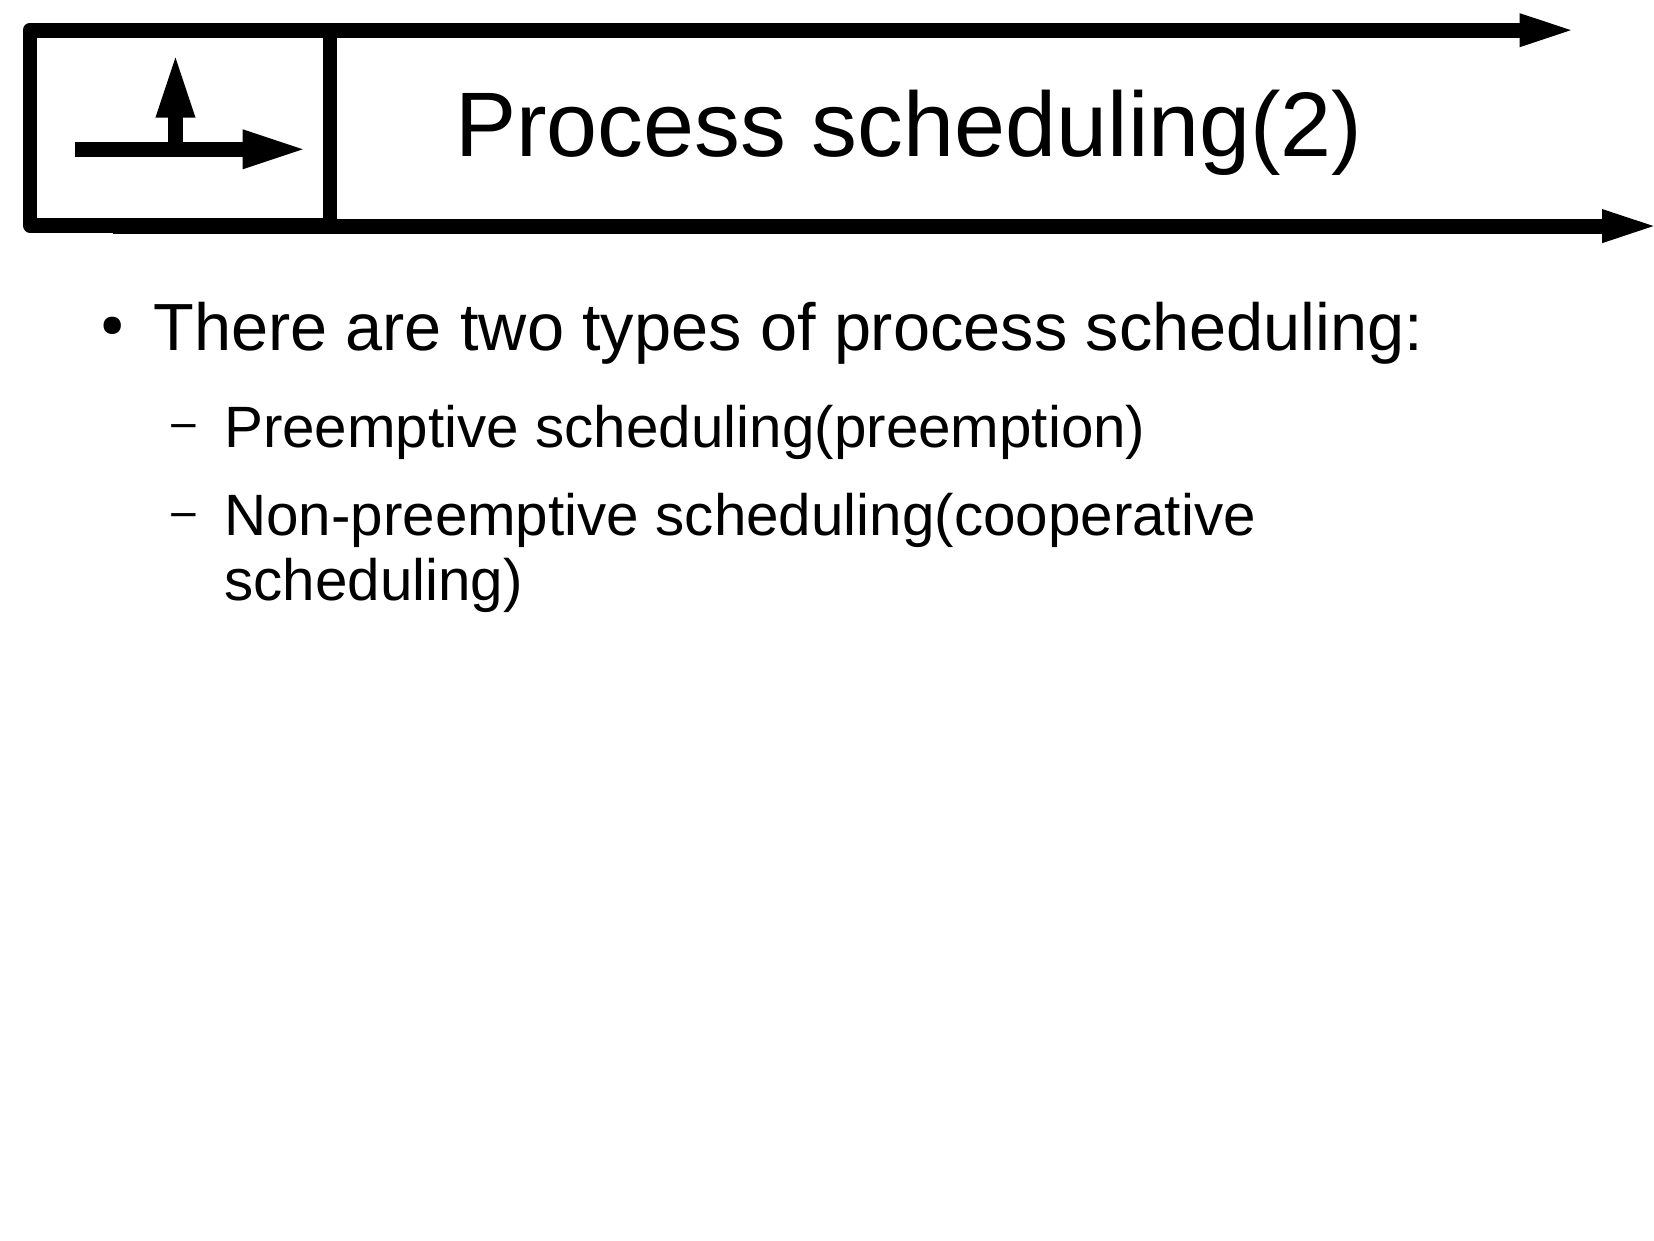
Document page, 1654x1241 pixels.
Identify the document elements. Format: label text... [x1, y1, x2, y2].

title Process scheduling(2) [337, 20, 1654, 225]
list There are two types of process scheduling: Preemptive scheduling(preemption) Non-preemptive scheduling(cooperative scheduling) [82, 290, 1538, 841]
title Process scheduling(2) [165, 38, 323, 218]
